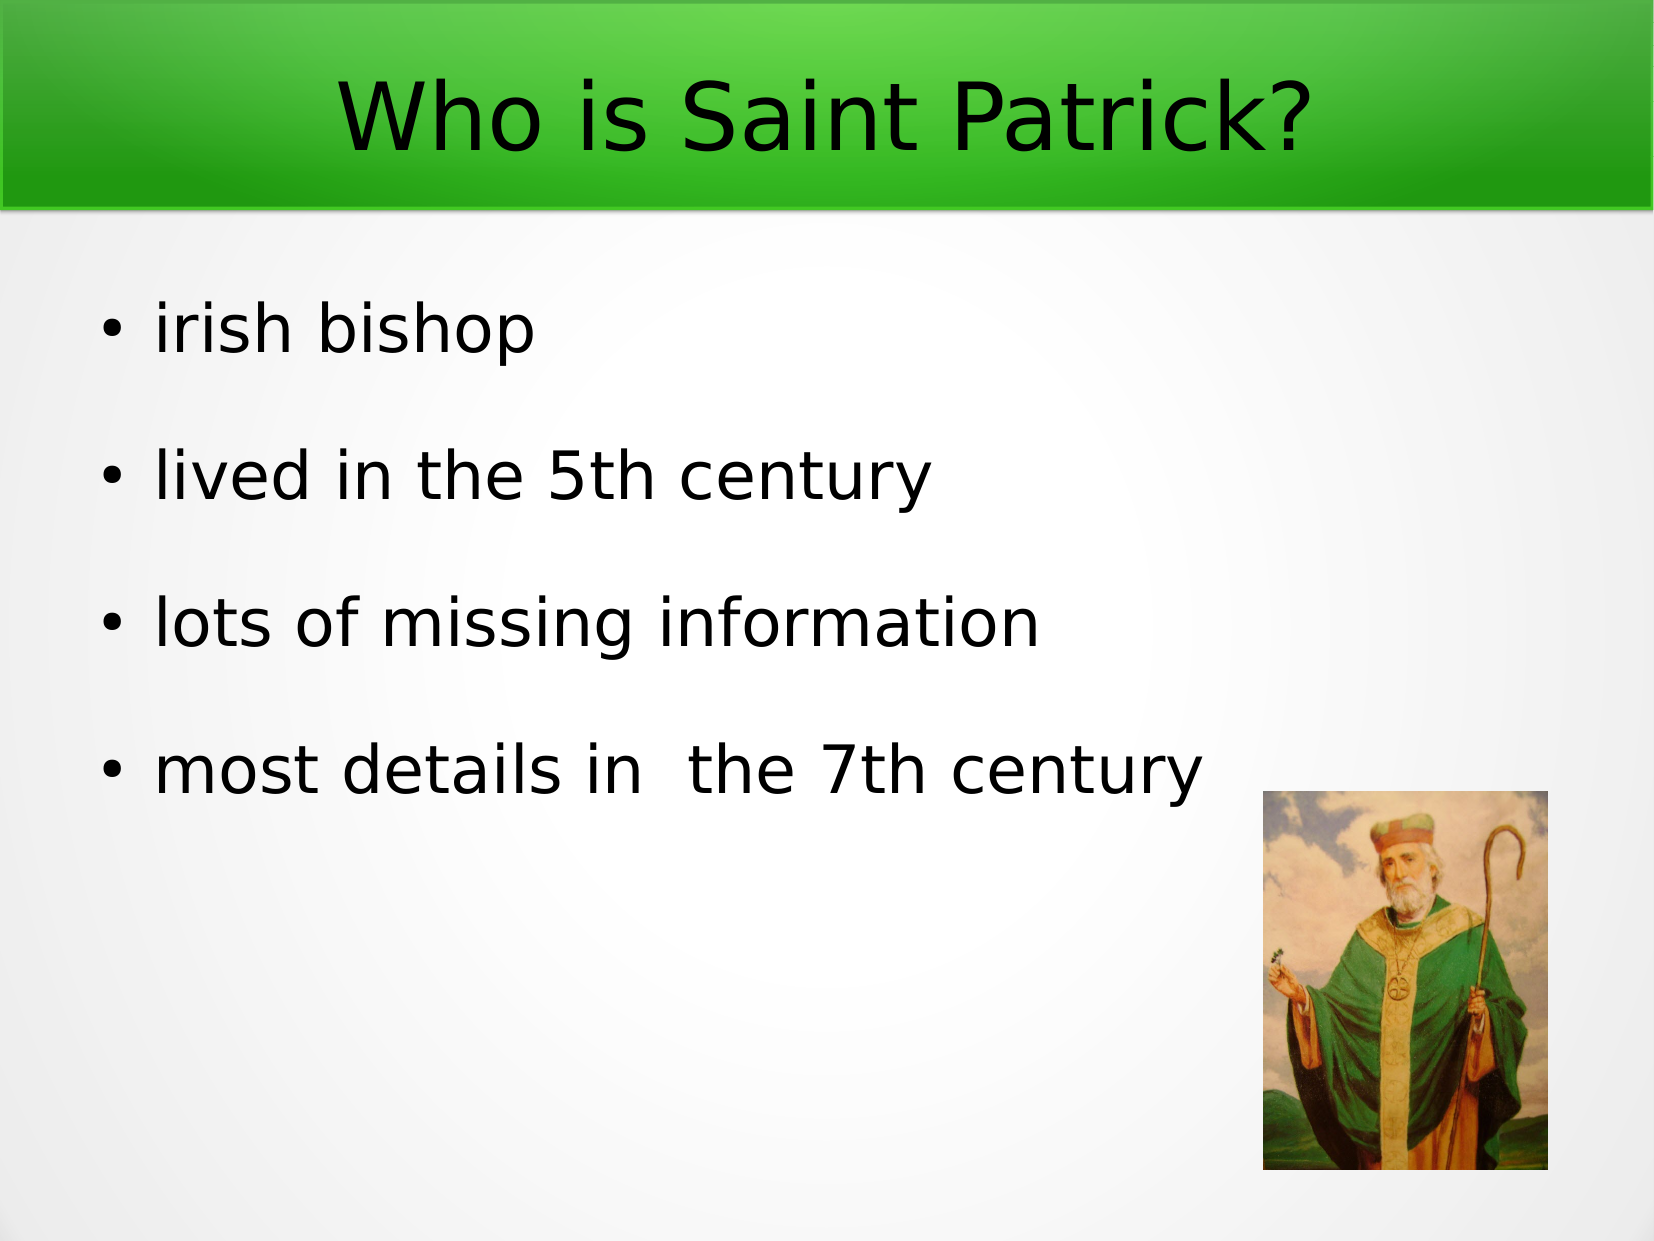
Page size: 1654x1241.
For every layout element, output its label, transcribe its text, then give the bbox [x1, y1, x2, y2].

picture [1263, 791, 1548, 1170]
list irish bishop lived in the 5th century lots of missing information most details in the 7th century [82, 290, 1571, 1010]
title Who is Saint Patrick? [82, 47, 1571, 189]
